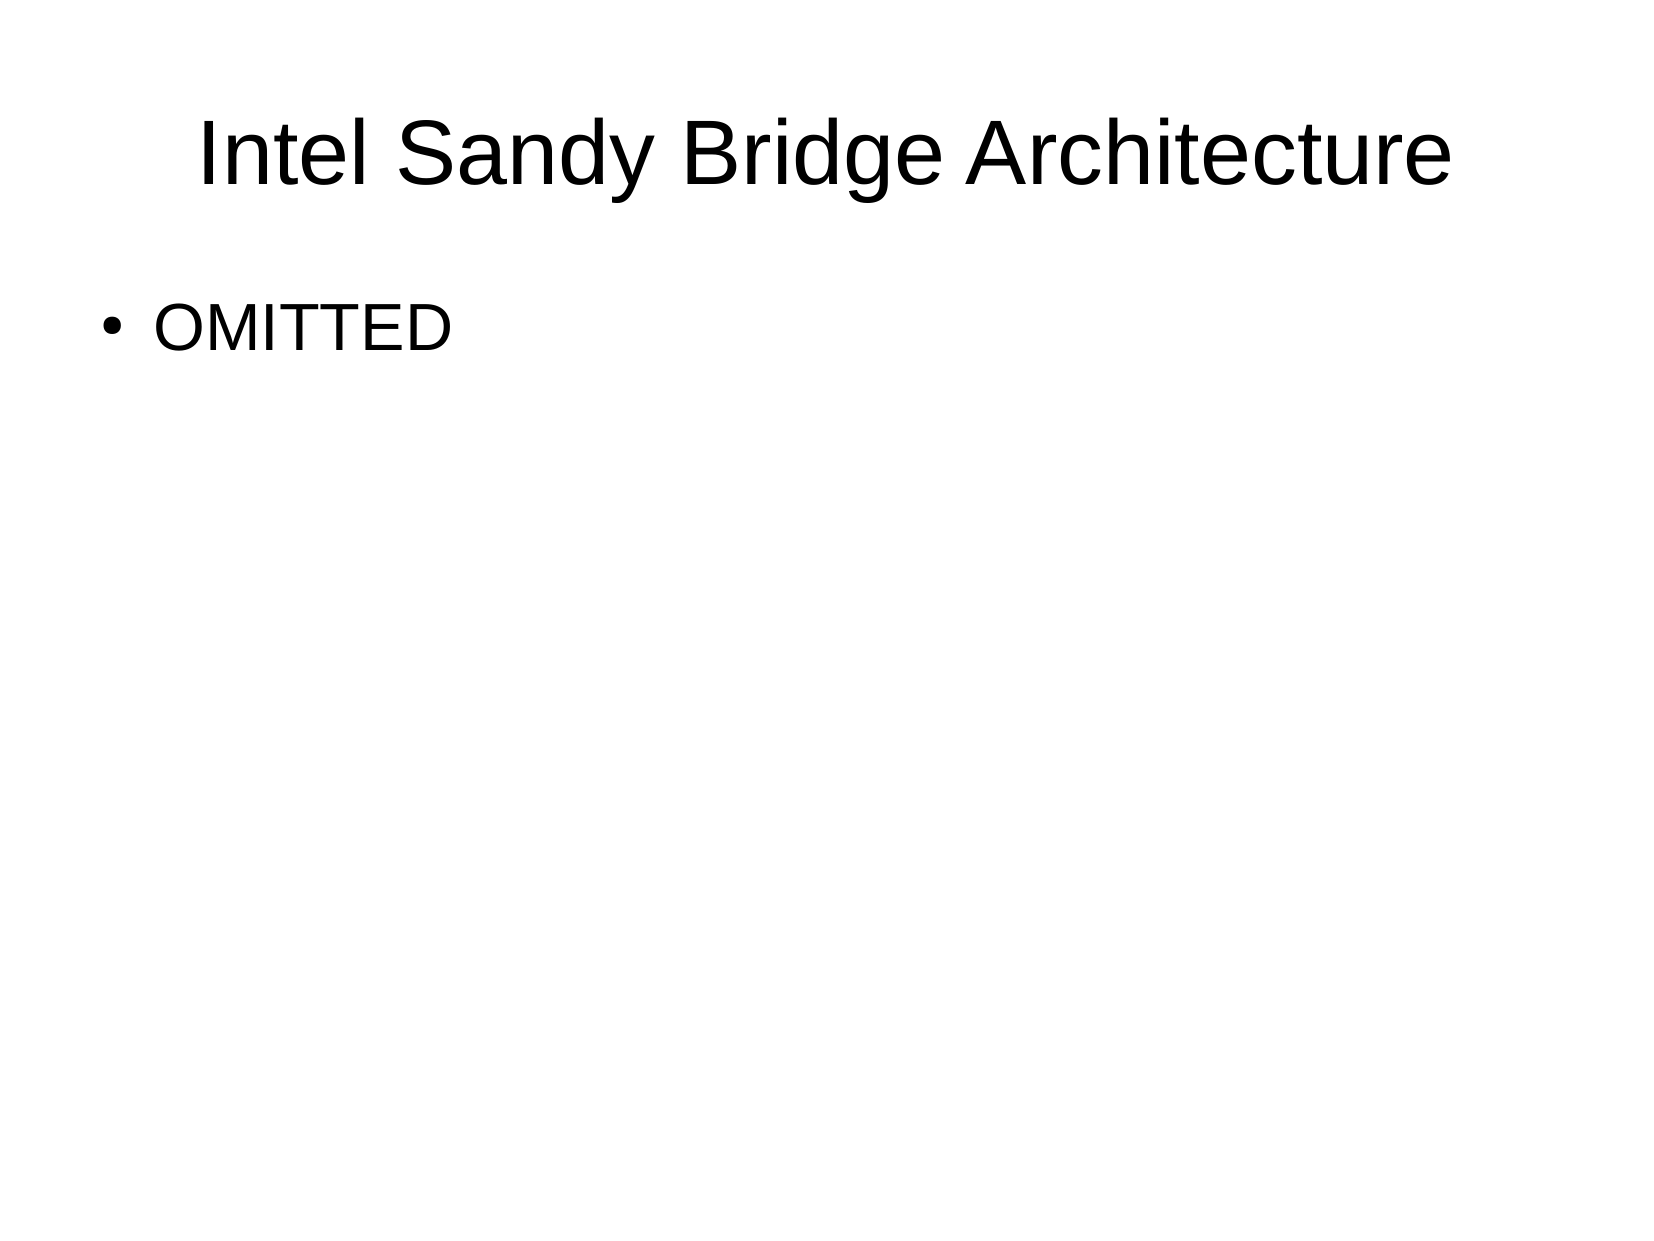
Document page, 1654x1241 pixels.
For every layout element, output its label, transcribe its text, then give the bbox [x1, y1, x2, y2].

list OMITTED [82, 290, 1571, 1010]
title Intel Sandy Bridge Architecture [82, 49, 1571, 257]
